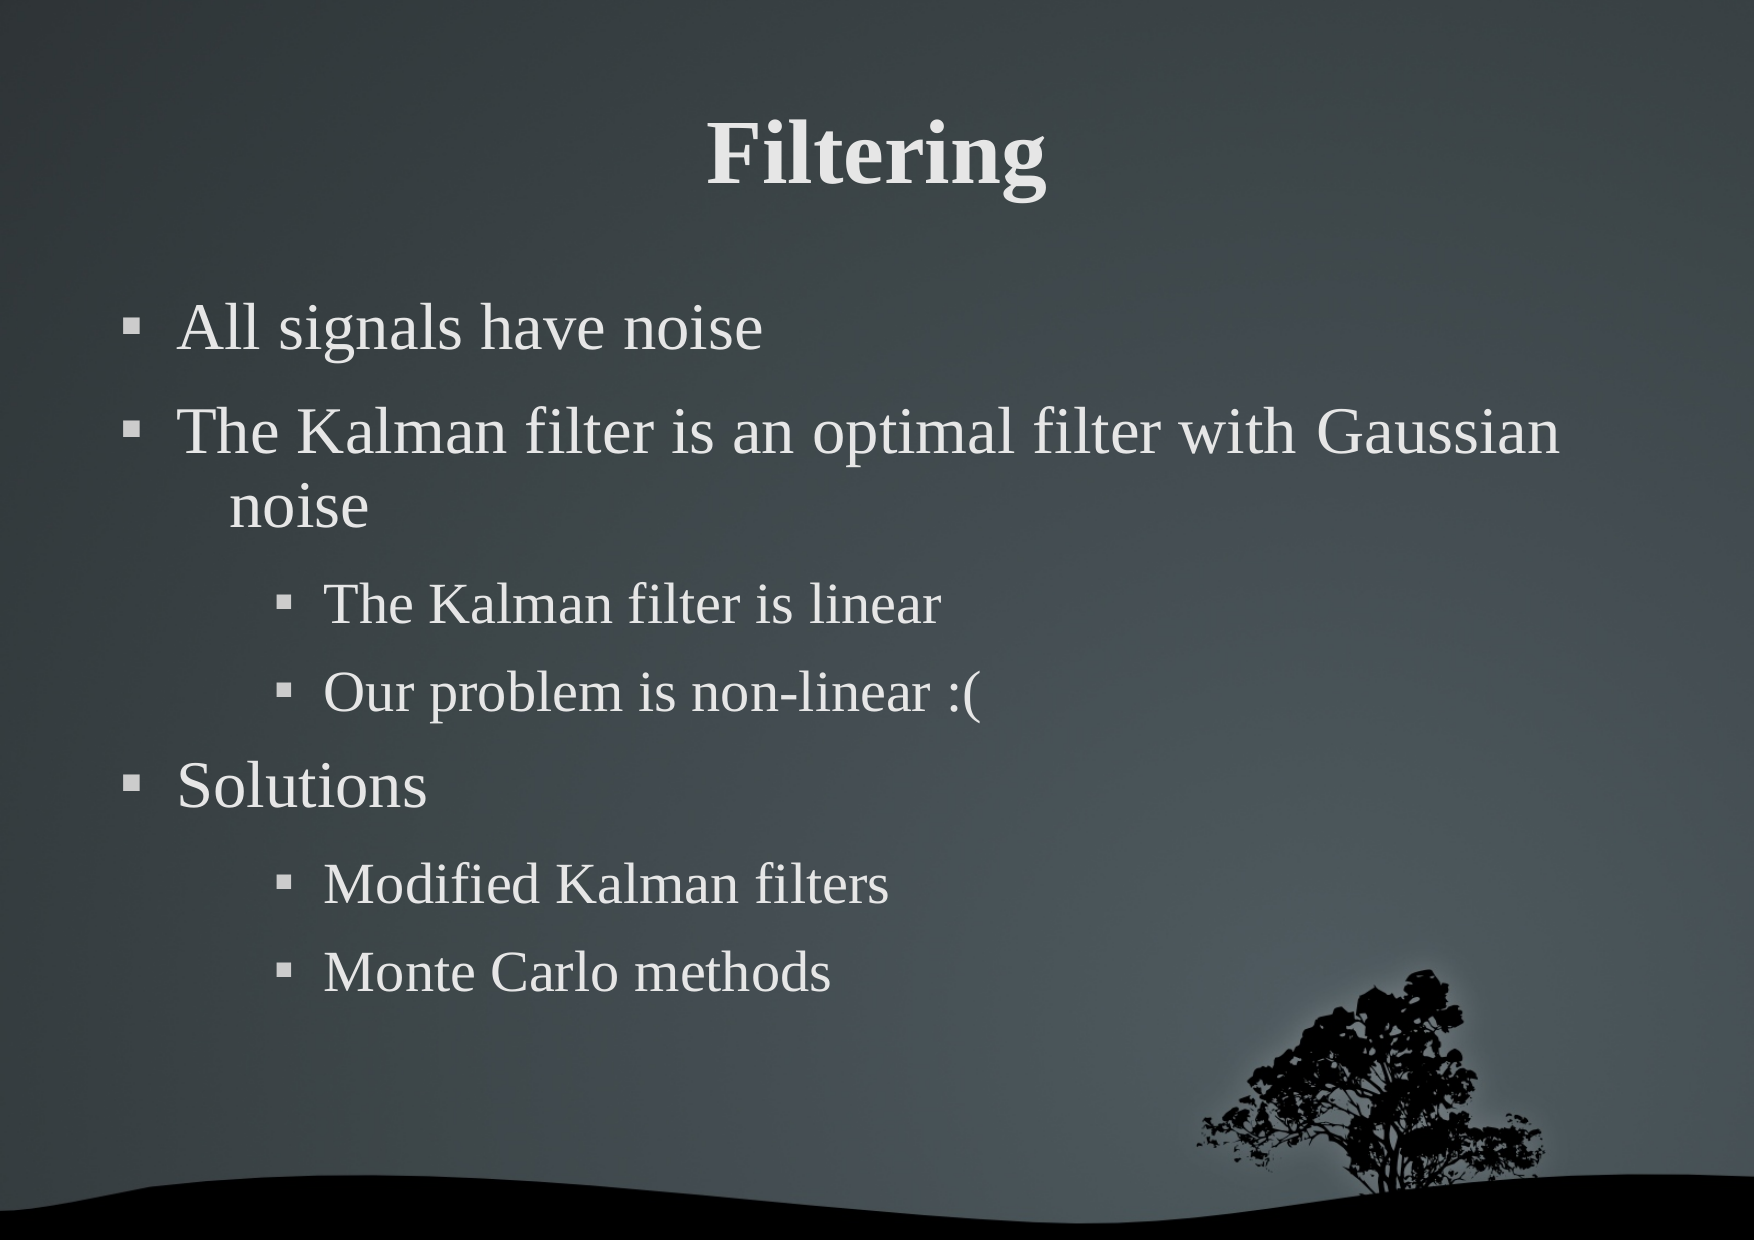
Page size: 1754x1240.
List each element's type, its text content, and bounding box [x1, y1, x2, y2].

picture [0, 0, 1754, 1240]
list All signals have noise The Kalman filter is an optimal filter with Gaussian noise The Kalman filter is linear Our problem is non-linear :( Solutions Modified Kalman filters Monte Carlo methods [87, 290, 1667, 1094]
title Filtering [87, 49, 1667, 257]
